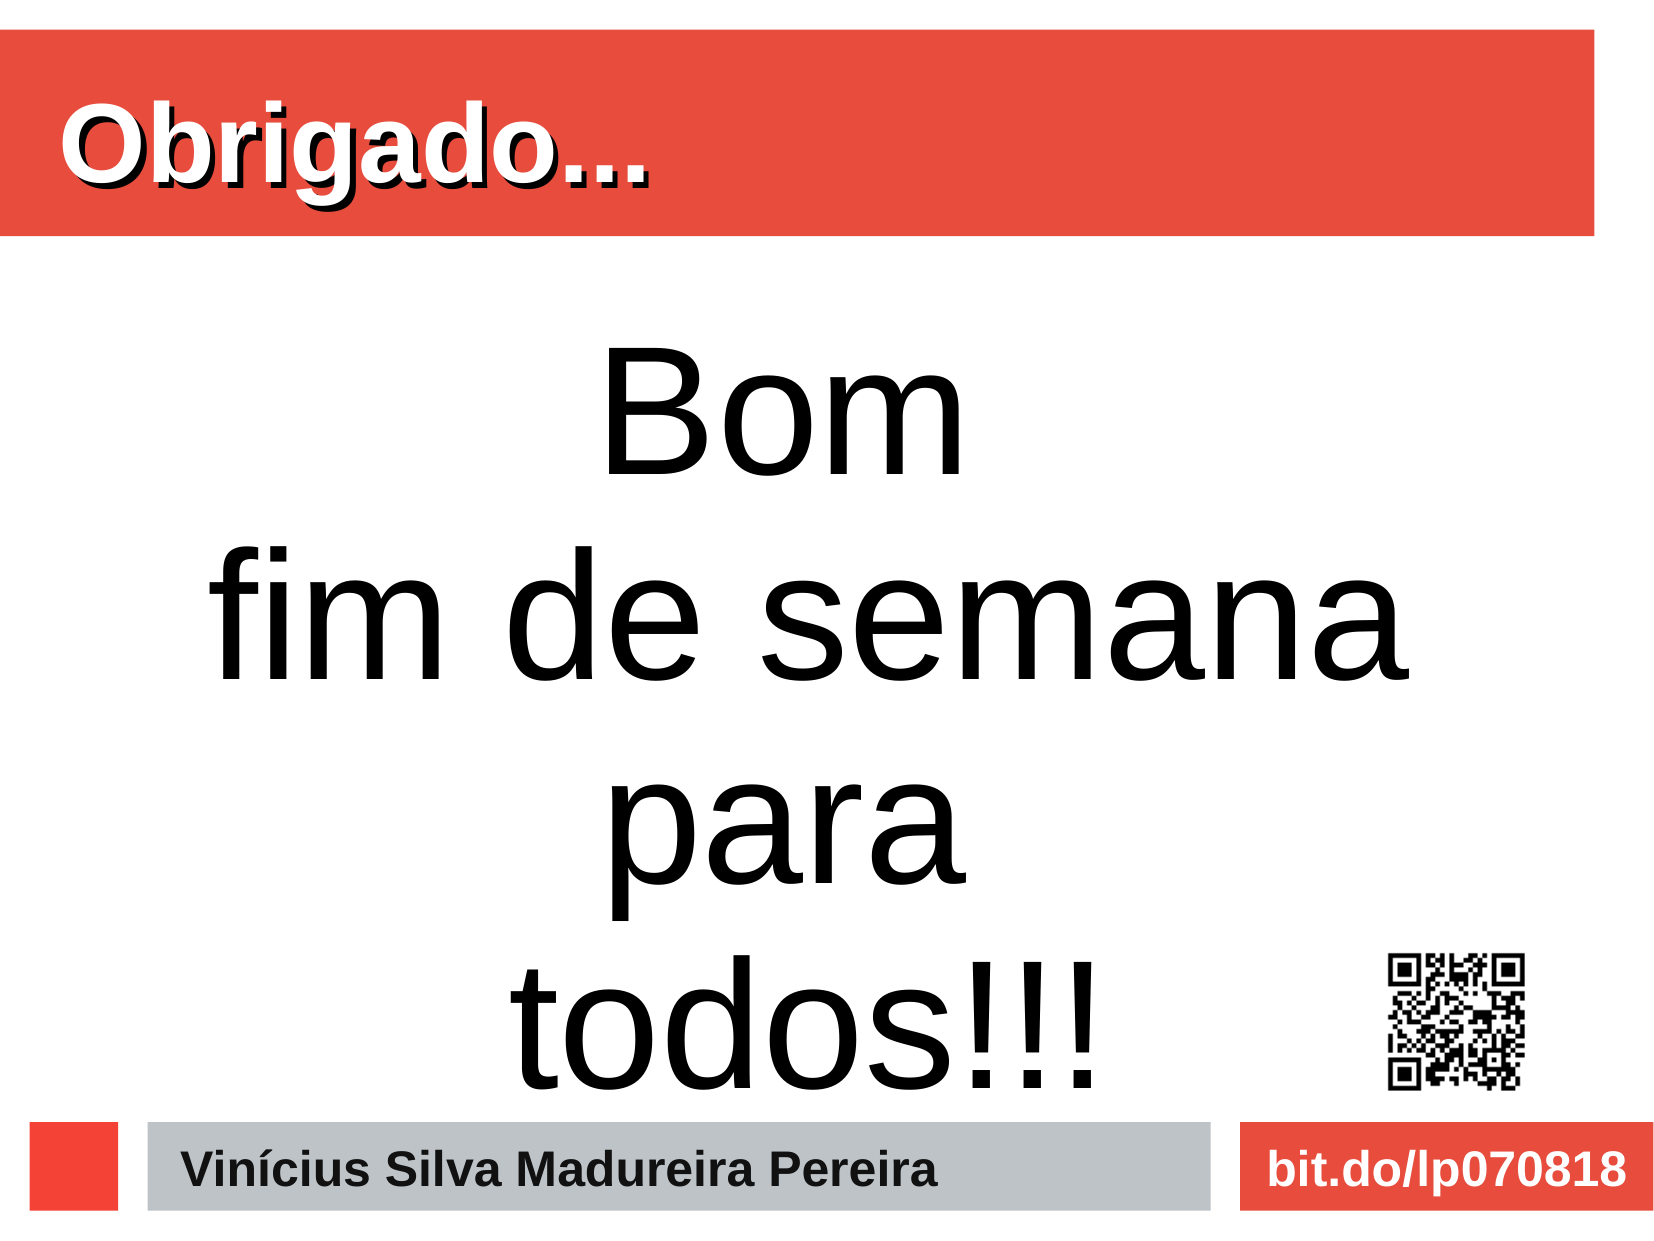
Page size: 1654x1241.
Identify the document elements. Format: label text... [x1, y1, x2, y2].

text_box Bom fim de semana para todos!!! [70, 301, 1548, 1135]
text_box Vinícius Silva Madureira Pereira [165, 1133, 1170, 1205]
picture [1379, 944, 1536, 1102]
title Obrigado... [59, 59, 1595, 207]
text_box bit.do/lp070818 [1228, 1133, 1654, 1205]
